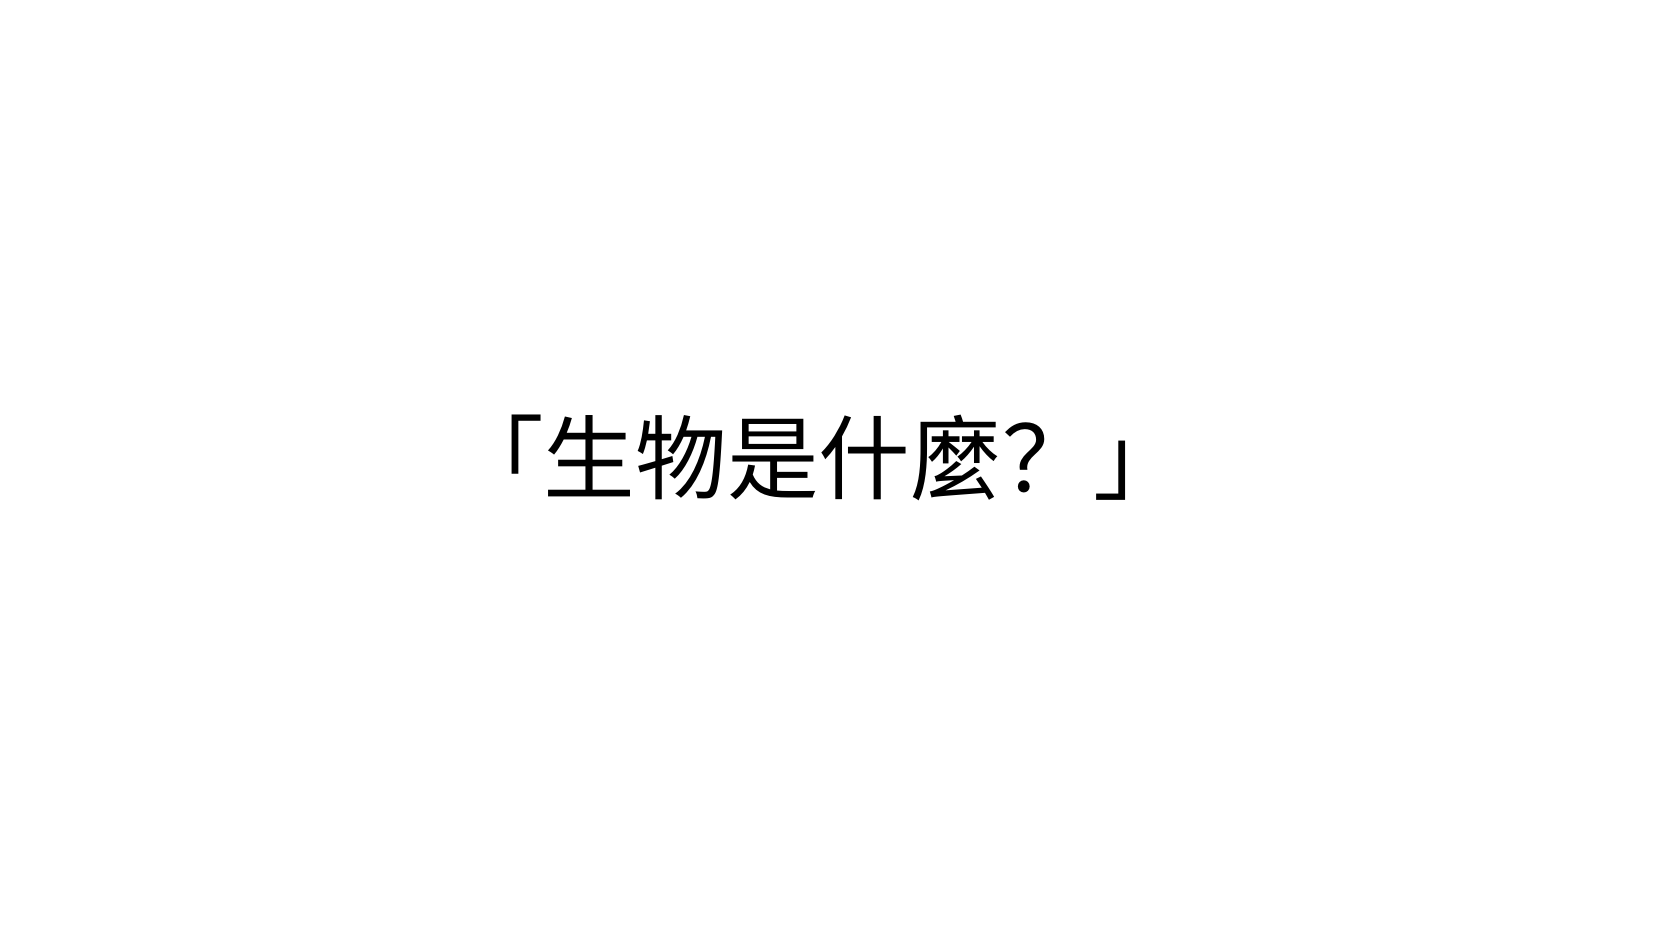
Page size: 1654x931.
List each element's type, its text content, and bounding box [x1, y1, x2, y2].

title 「生物是什麼？」 [75, 375, 1564, 531]
